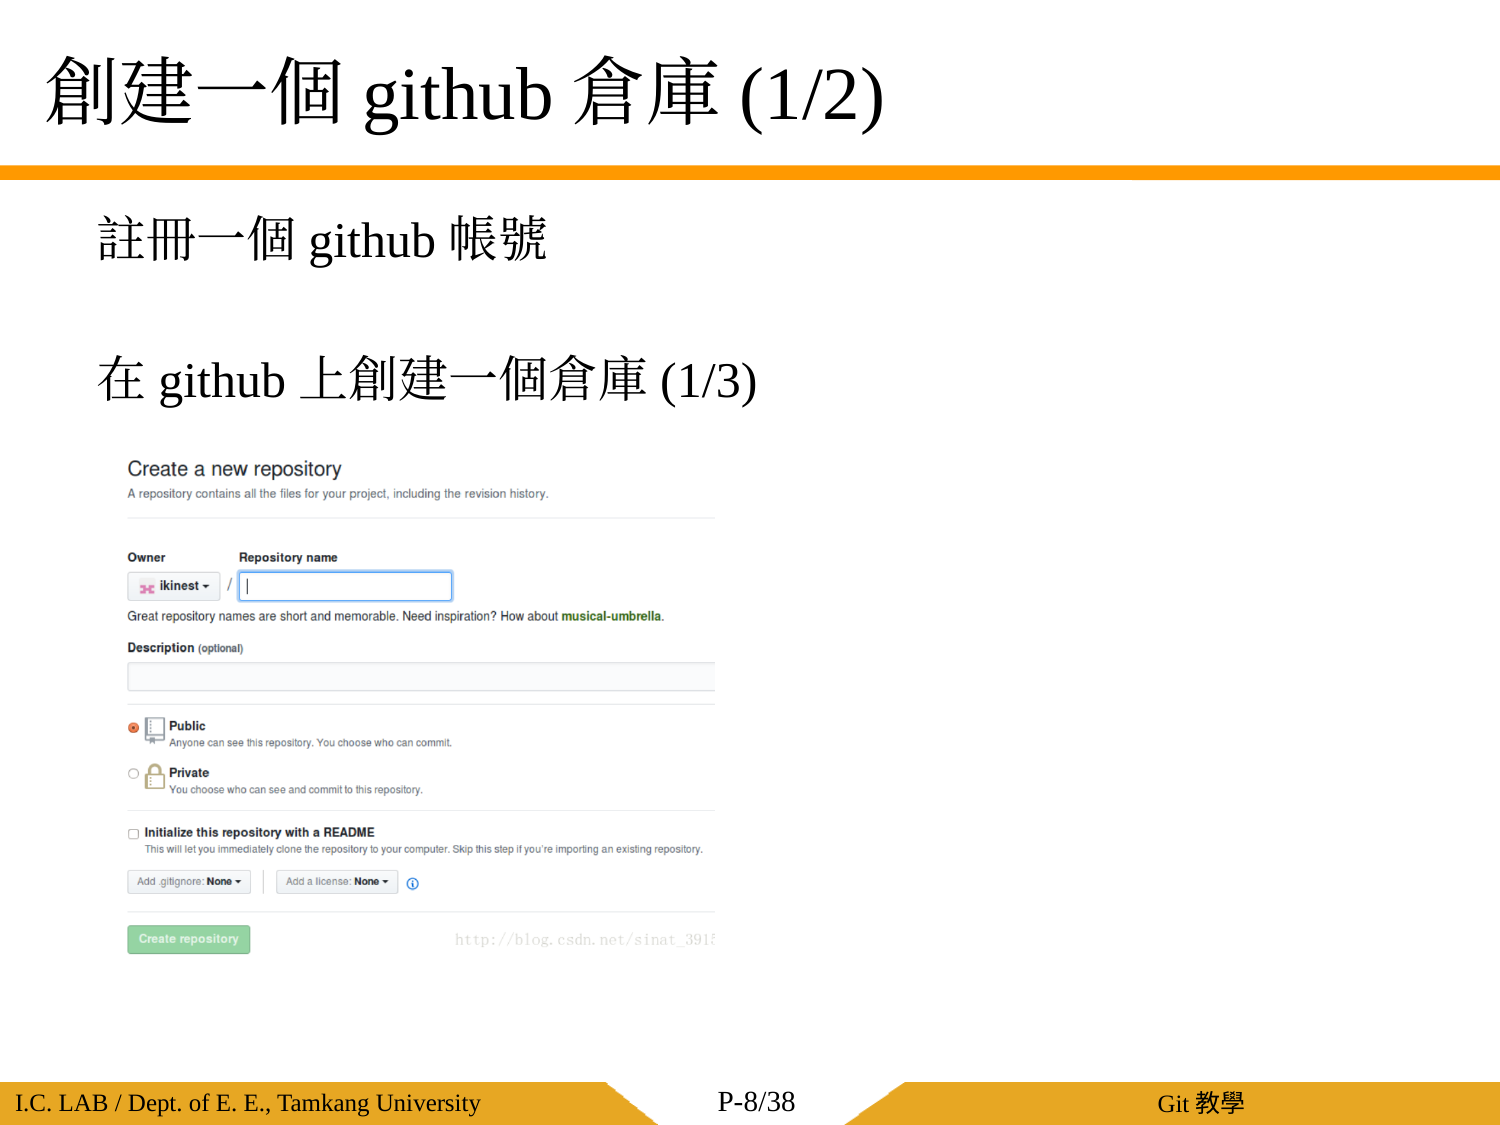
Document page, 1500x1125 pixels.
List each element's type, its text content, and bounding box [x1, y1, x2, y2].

picture [100, 444, 715, 960]
picture [0, 1082, 658, 1125]
title 創建一個github倉庫(1/2) [29, 19, 1459, 161]
list 註冊一個github帳號 在github上創建一個倉庫(1/3) [24, 200, 1463, 1074]
picture [842, 1082, 1500, 1125]
